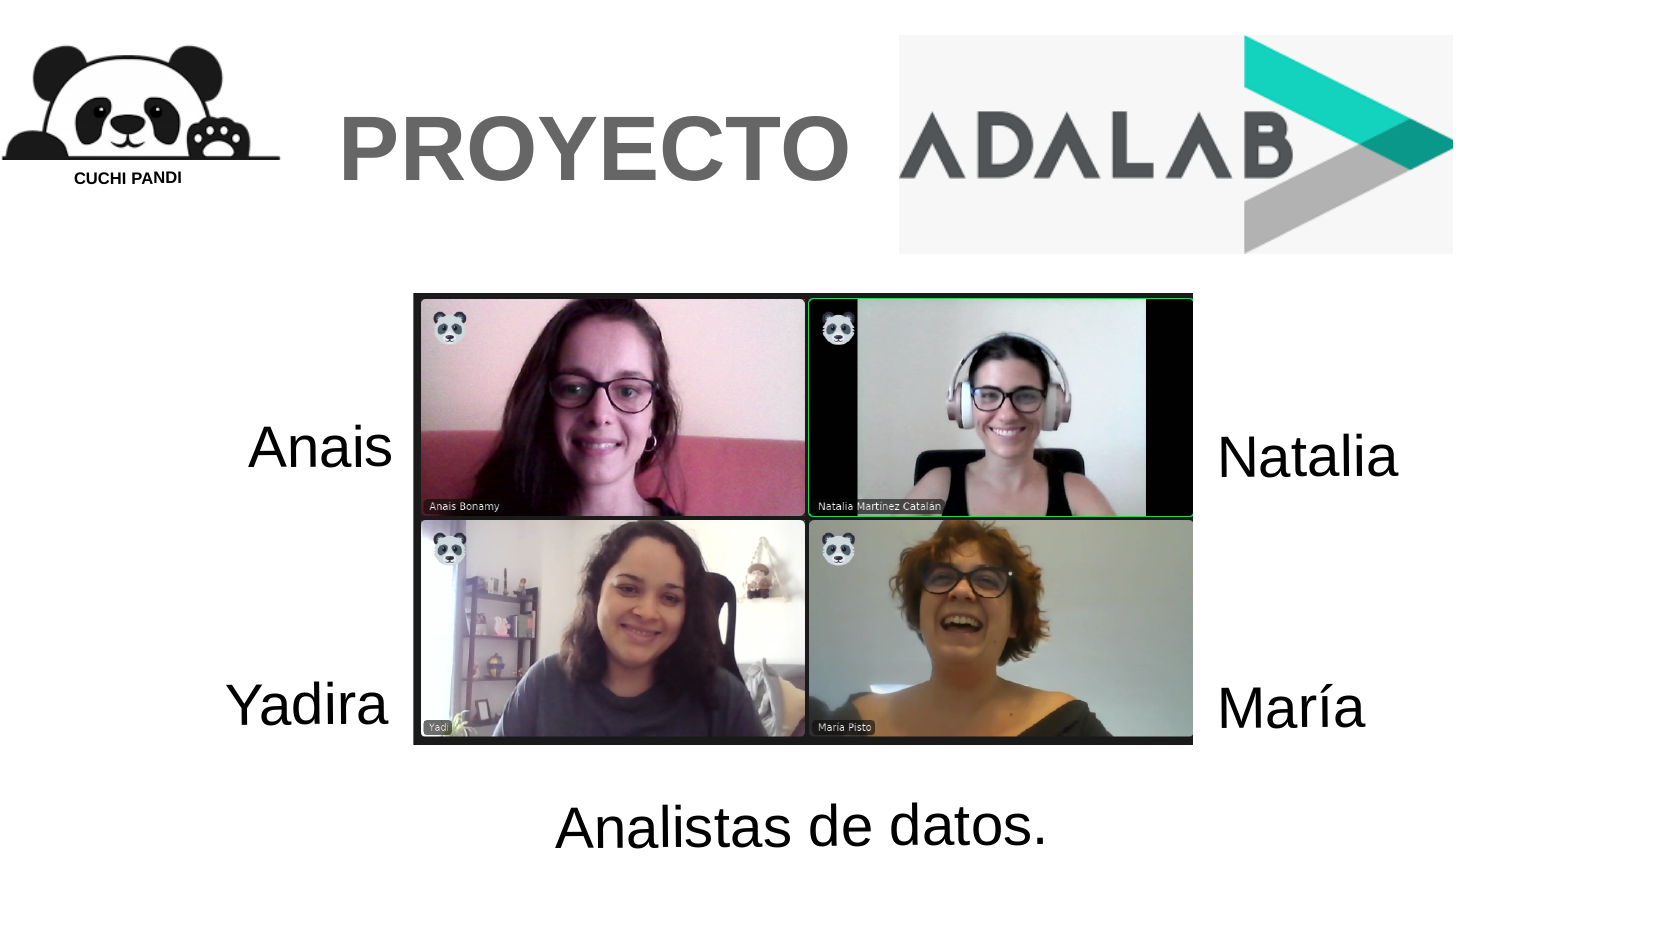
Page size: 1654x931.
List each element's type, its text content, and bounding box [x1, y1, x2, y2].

picture [0, 1, 284, 160]
subtitle Analistas de datos. [519, 791, 1089, 927]
text_box Yadira [188, 637, 475, 836]
text_box María [1181, 640, 1467, 839]
title PROYECTO [330, 70, 886, 227]
picture [899, 35, 1453, 255]
text_box CUCHI PANDI [59, 155, 198, 201]
text_box Anais [212, 413, 450, 546]
text_box Natalia [1181, 389, 1467, 588]
picture [413, 293, 1193, 745]
